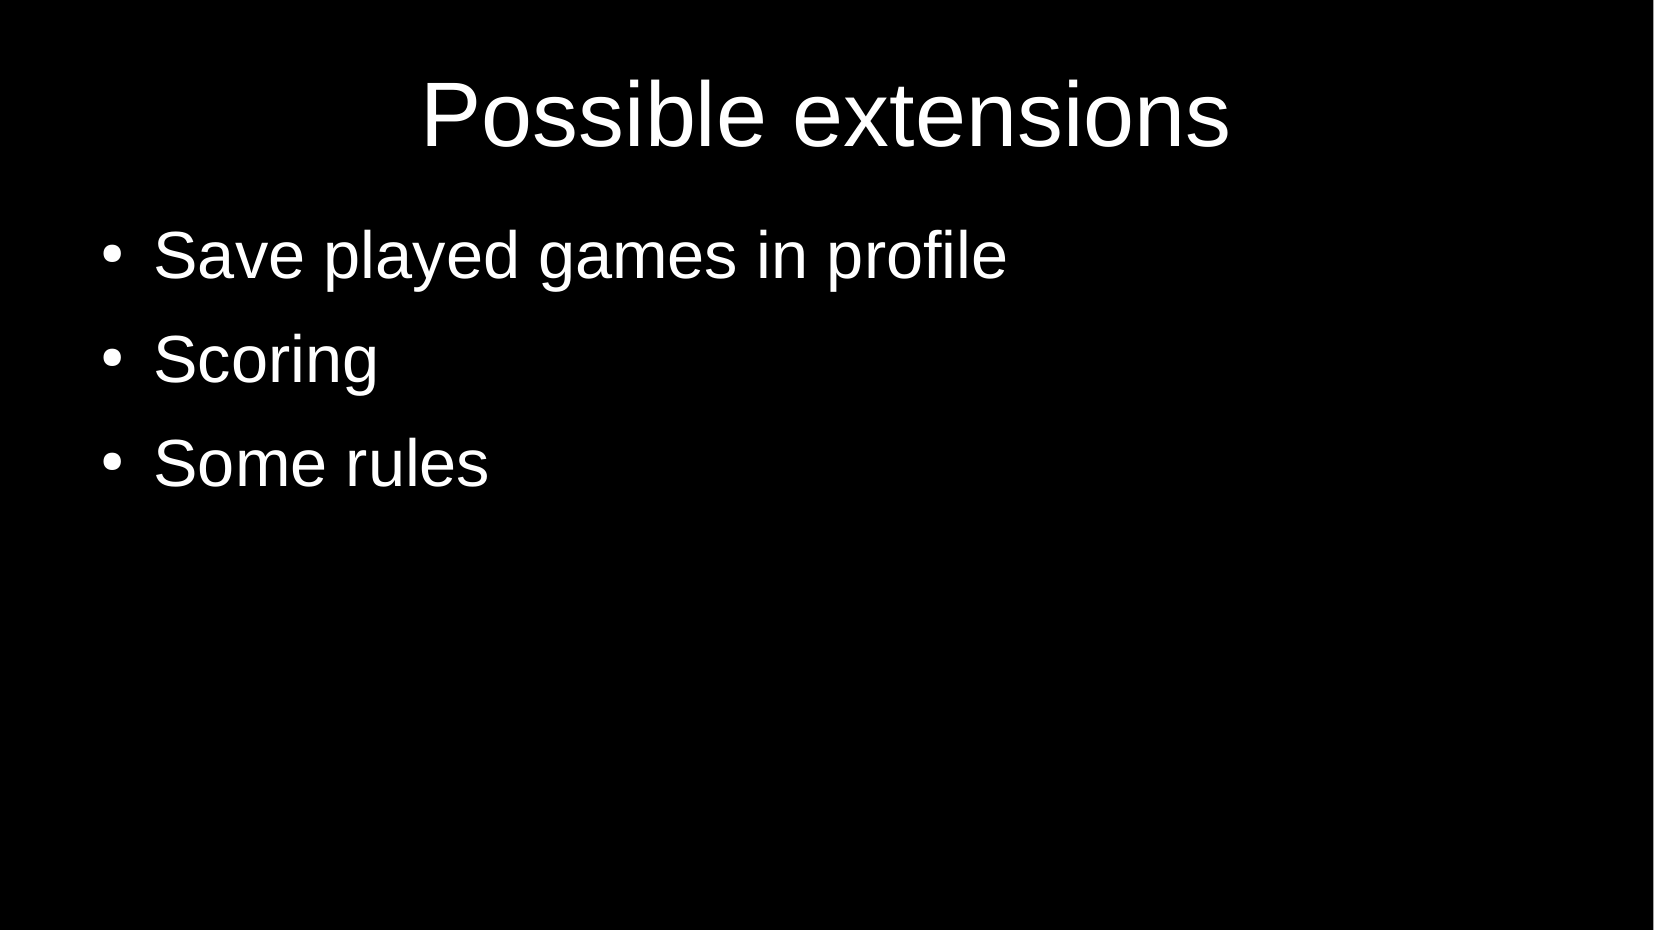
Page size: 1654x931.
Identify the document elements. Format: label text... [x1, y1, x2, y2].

title Possible extensions [82, 37, 1571, 193]
list Save played games in profile Scoring Some rules [82, 217, 1571, 758]
